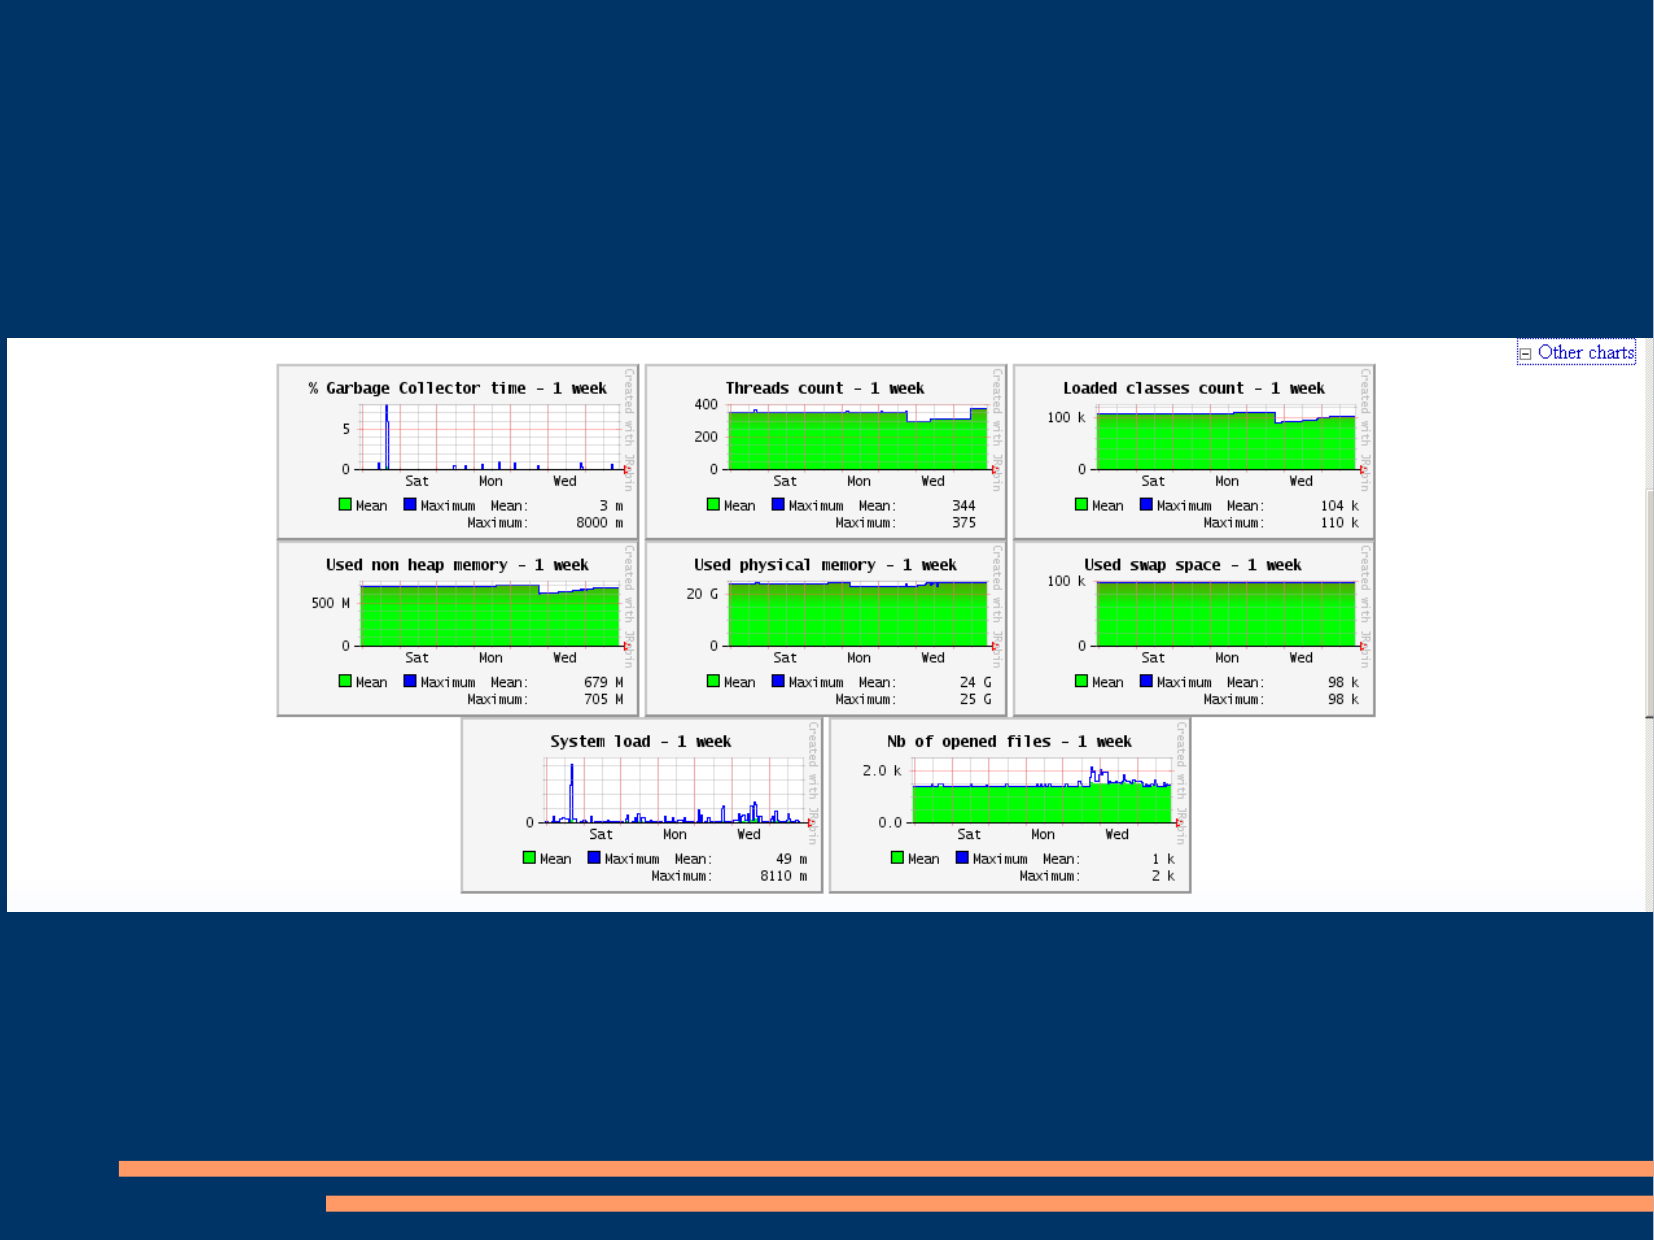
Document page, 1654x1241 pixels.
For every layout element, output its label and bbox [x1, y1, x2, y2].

picture [7, 338, 1654, 912]
